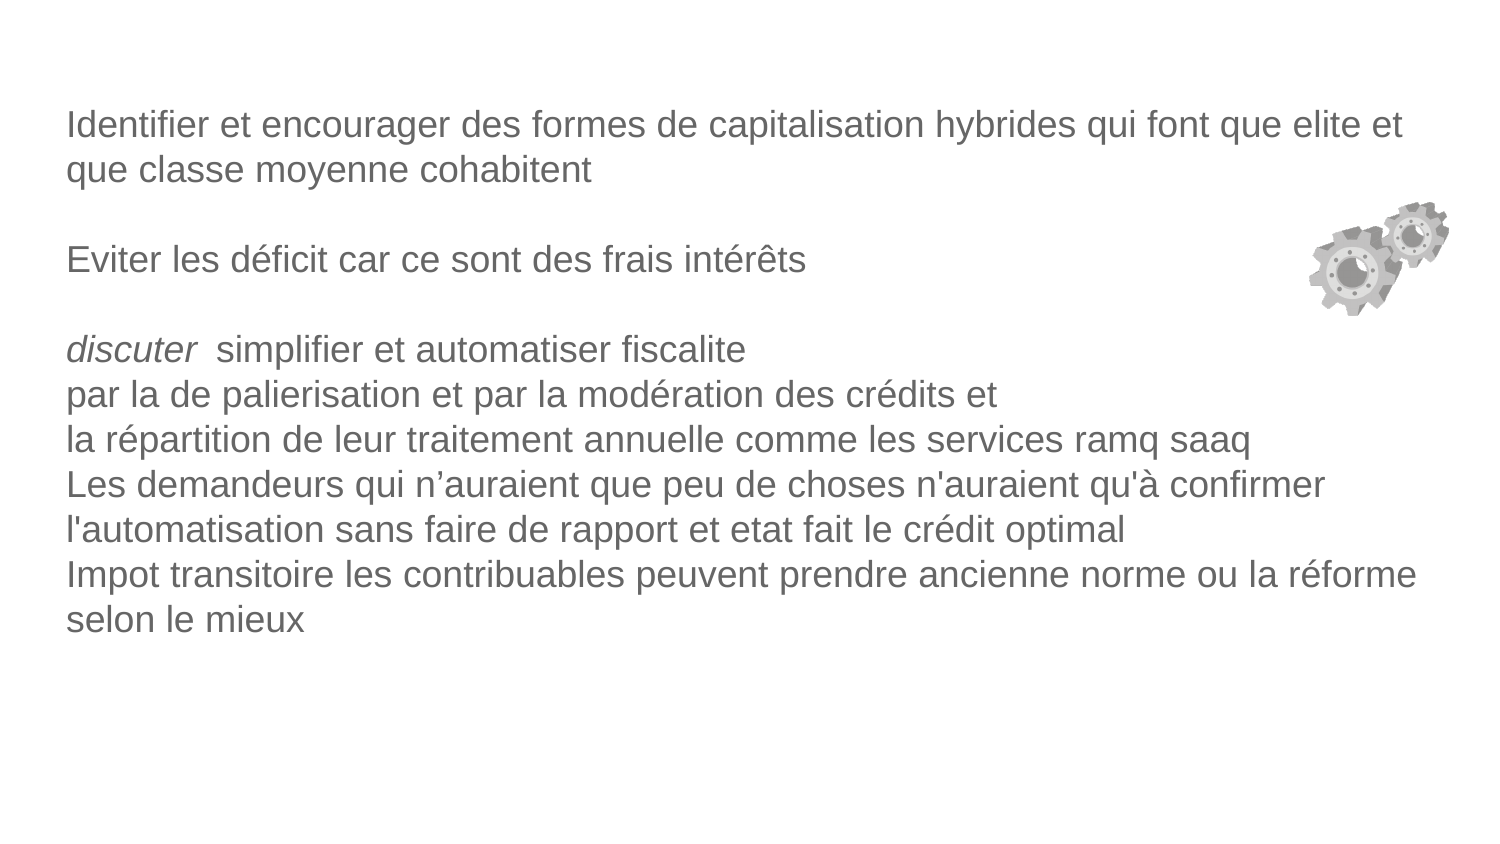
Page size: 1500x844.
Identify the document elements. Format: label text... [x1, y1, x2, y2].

picture [1309, 202, 1449, 316]
list Identifier et encourager des formes de capitalisation hybrides qui font que elite et que classe moyenne cohabitent Eviter les déficit car ce sont des frais intérêts discuter simplifier et automatiser fiscalite par la de palierisation et par la modération des crédits et la répartition de leur traitement annuelle comme les services ramq saaq Les demandeurs qui n’auraient que peu de choses n'auraient qu'à confirmer l'automatisation sans faire de rapport et etat fait le crédit optimal Impot transitoire les contribuables peuvent prendre ancienne norme ou la réforme selon le mieux [51, 40, 1449, 796]
